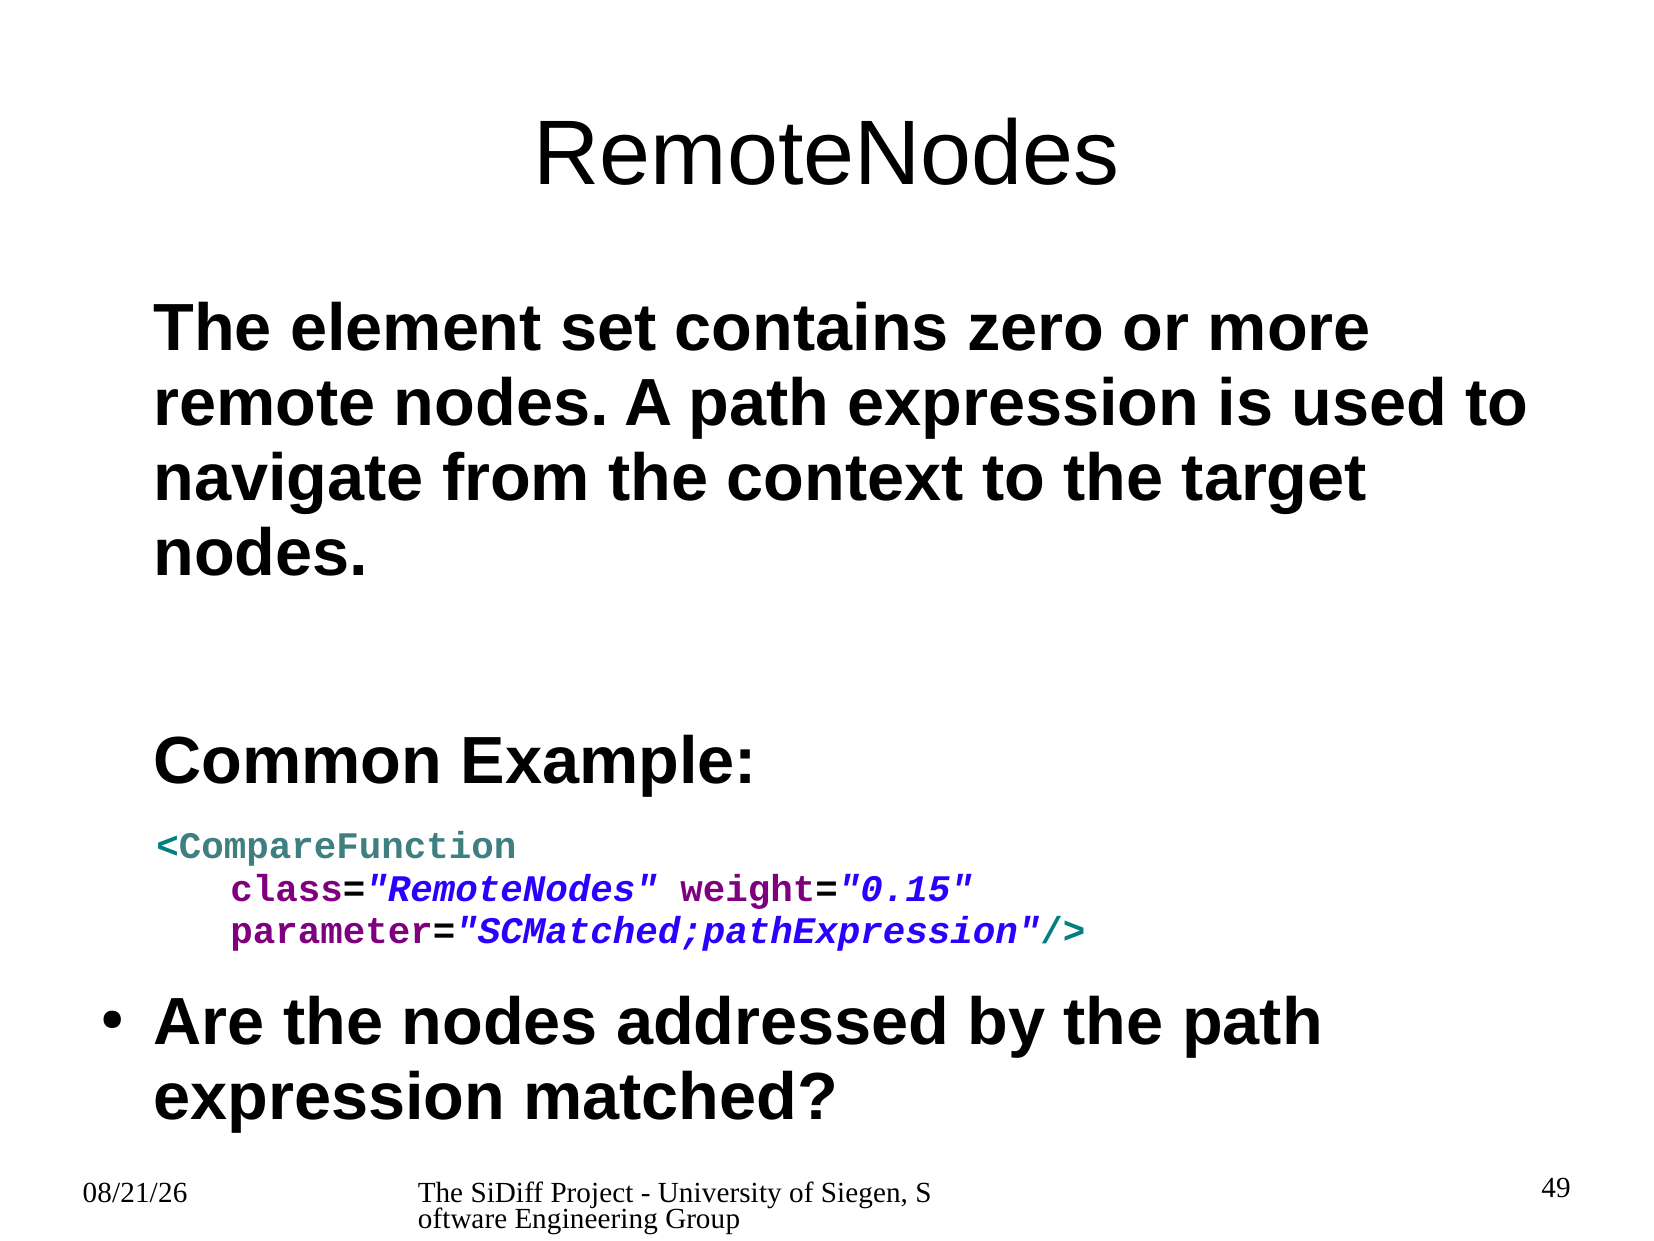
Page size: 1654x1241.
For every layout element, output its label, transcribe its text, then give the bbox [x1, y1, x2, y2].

list The element set contains zero or more remote nodes. A path expression is used to navigate from the context to the target nodes. Common Example: <CompareFunction class="RemoteNodes" weight="0.15" parameter="SCMatched;pathExpression"/> Are the nodes addressed by the path expression matched? [82, 290, 1571, 1229]
title RemoteNodes [82, 49, 1571, 257]
